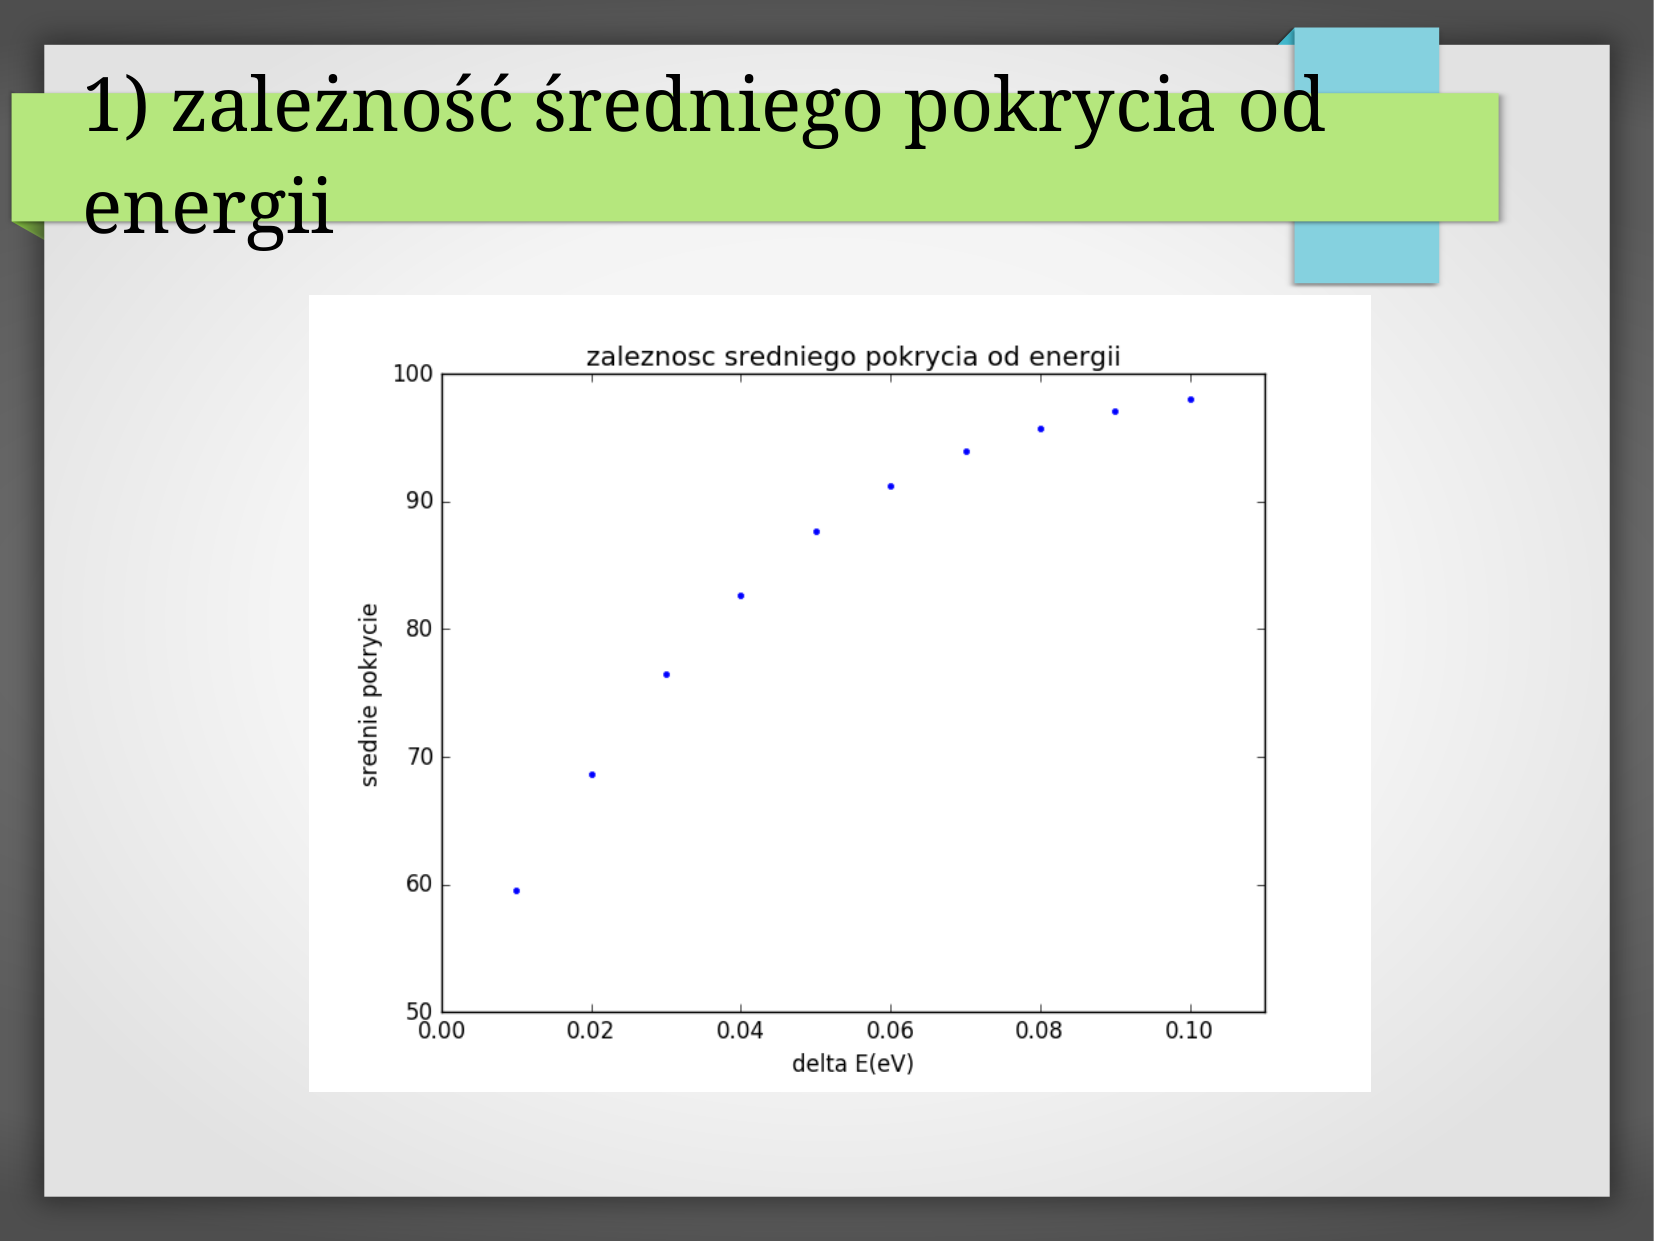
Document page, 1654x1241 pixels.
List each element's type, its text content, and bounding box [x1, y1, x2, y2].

title 1) zależność średniego pokrycia od energii [82, 68, 1489, 239]
picture [0, 0, 1654, 1241]
